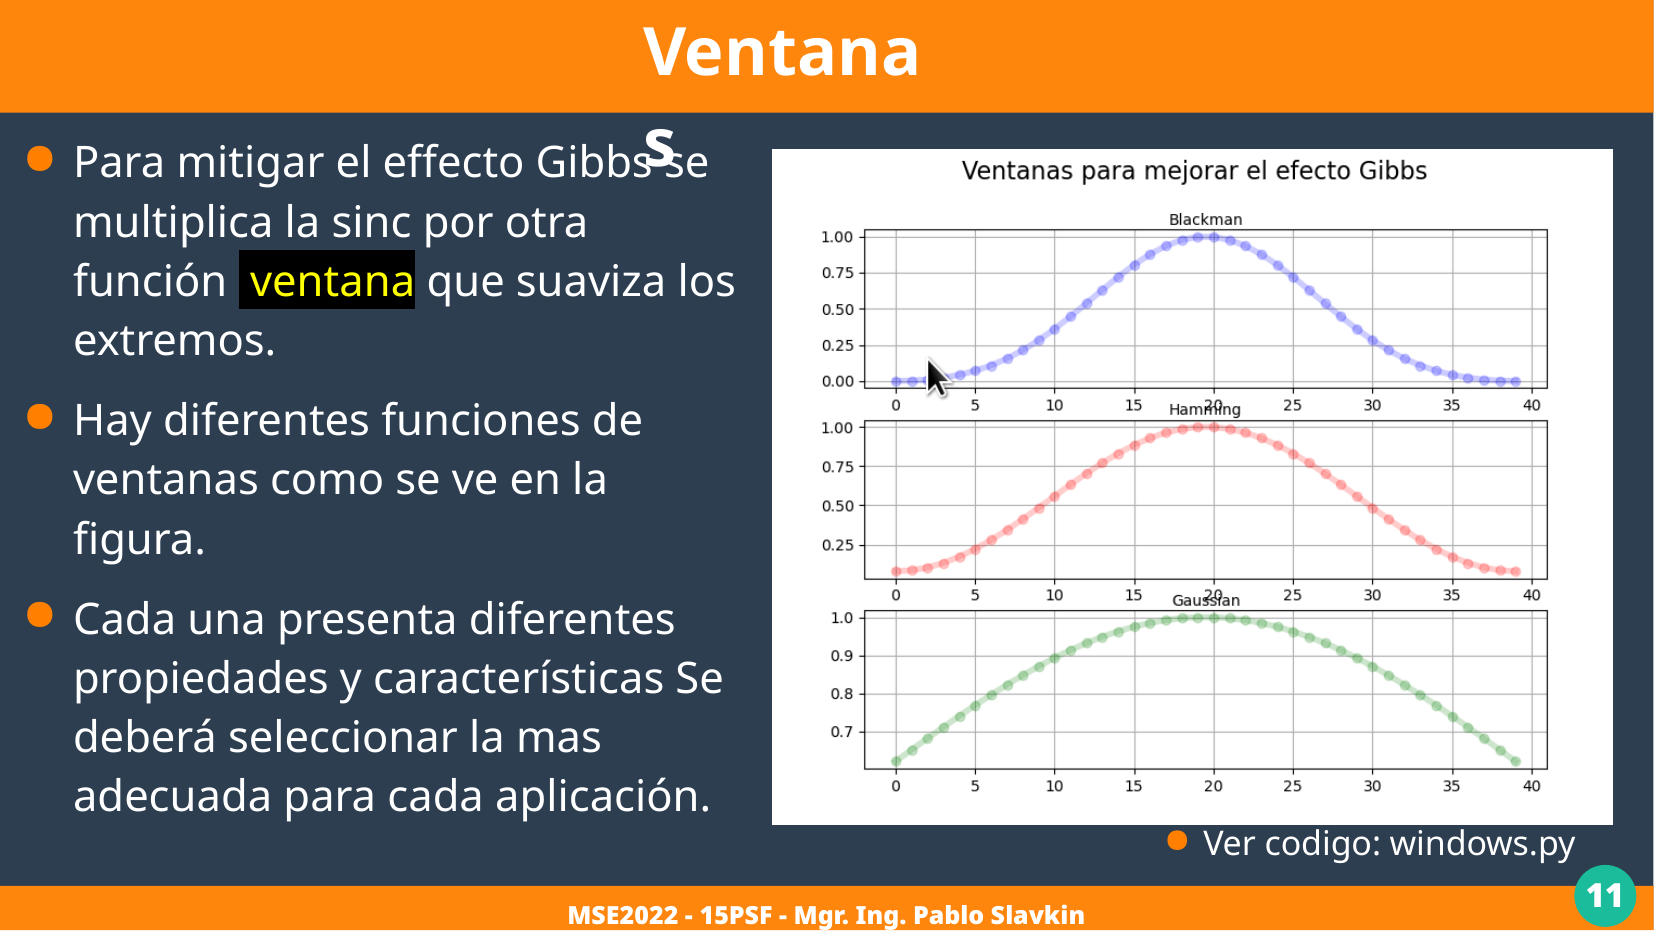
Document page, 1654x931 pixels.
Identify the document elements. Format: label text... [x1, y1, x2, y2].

list Para mitigar el effecto Gibbs se multiplica la sinc por otra función ventana que suaviza los extremos. Hay diferentes funciones de ventanas como se ve en la figura. Cada una presenta diferentes propiedades y características Se deberá seleccionar la mas adecuada para cada aplicación. [5, 131, 751, 826]
title Ventanas [643, 4, 944, 113]
list Ver codigo: windows.py [1150, 826, 1594, 873]
picture [772, 149, 1613, 826]
